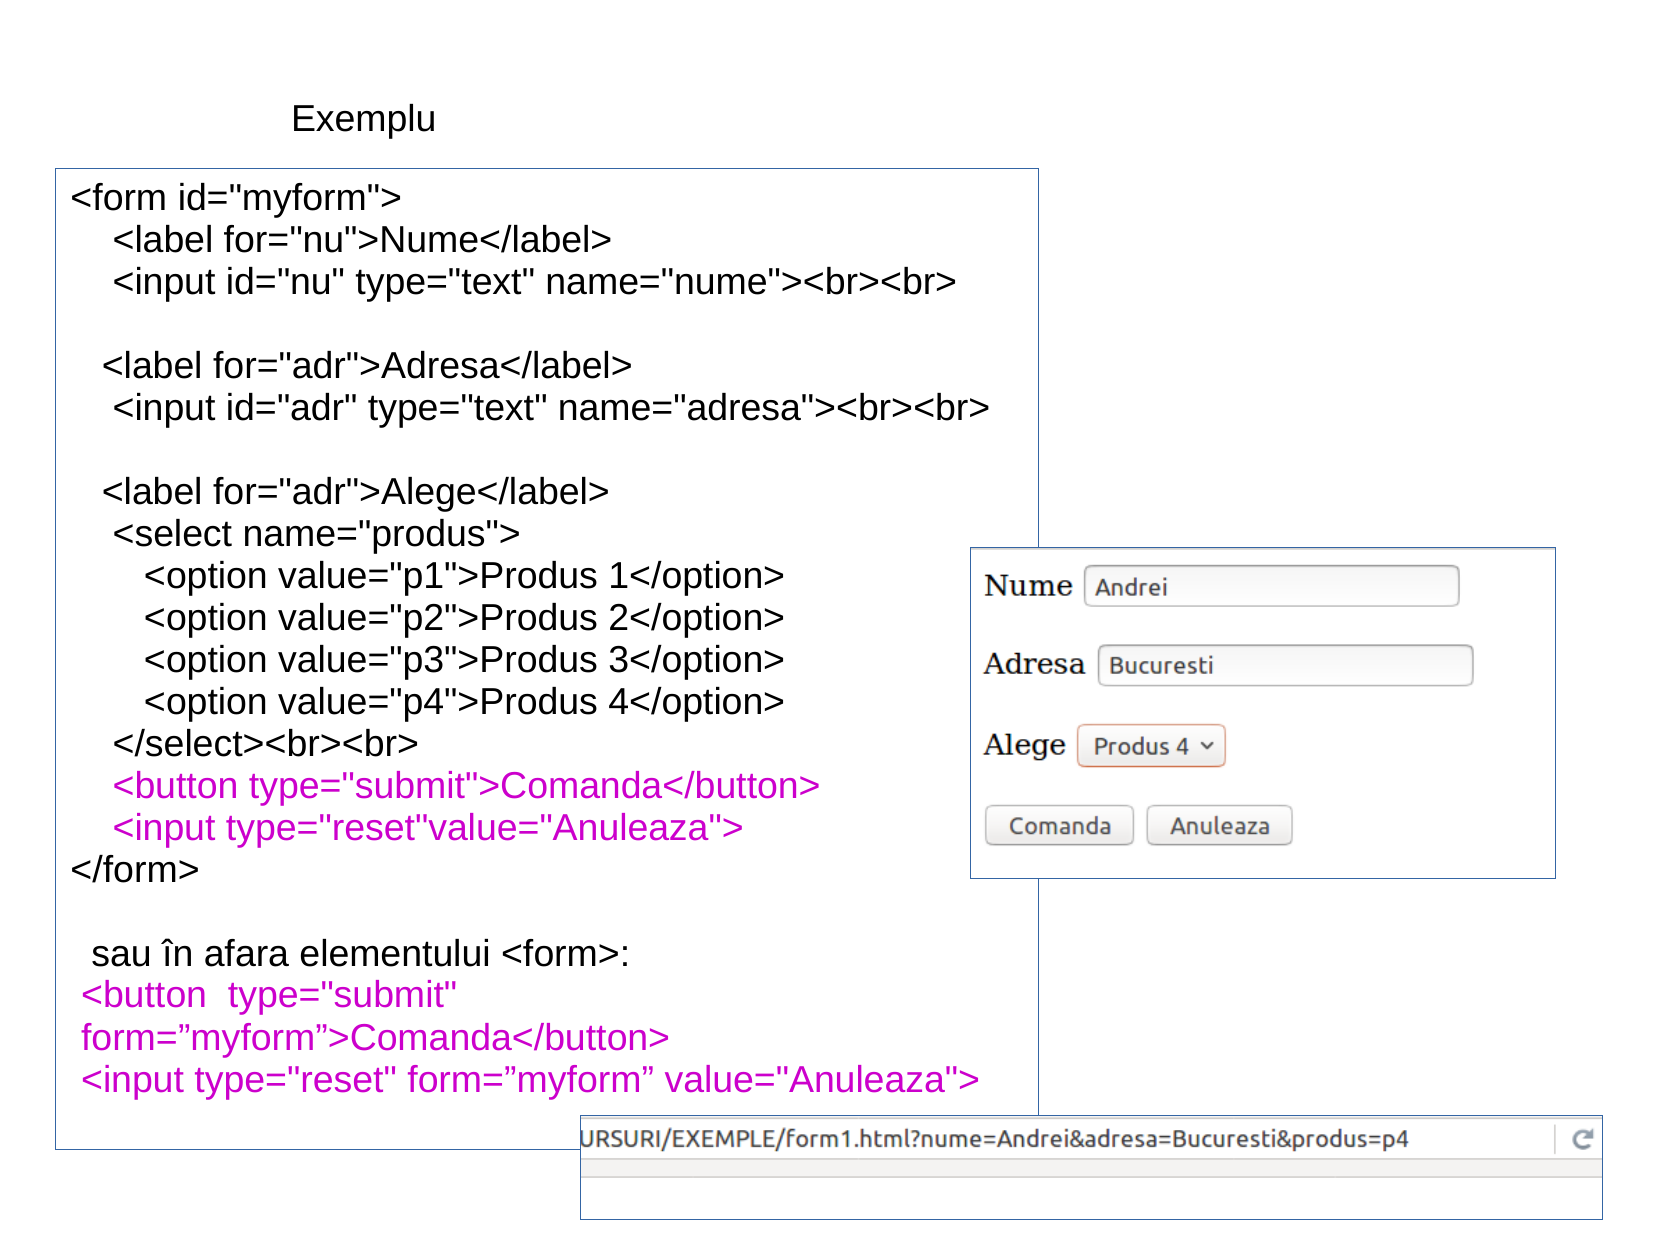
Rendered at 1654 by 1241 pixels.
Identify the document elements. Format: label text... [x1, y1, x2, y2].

picture [970, 547, 1556, 879]
text_box <form id="myform"> <label for="nu">Nume</label> <input id="nu" type="text" name="nume"><br><br> <label for="adr">Adresa</label> <input id="adr" type="text" name="adresa"><br><br> <label for="adr">Alege</label> <select name="produs"> <option value="p1">Produs 1</option> <option value="p2">Produs 2</option> <option value="p3">Produs 3</option> <option value="p4">Produs 4</option> </select><br><br> <button type="submit">Comanda</button> <input type="reset"value="Anuleaza"> </form> sau în afara elementului <form>: <button type="submit" form=”myform”>Comanda</button> <input type="reset" form=”myform” value="Anuleaza"> [55, 168, 1039, 1150]
picture [580, 1115, 1603, 1220]
text_box Exemplu [276, 89, 452, 147]
